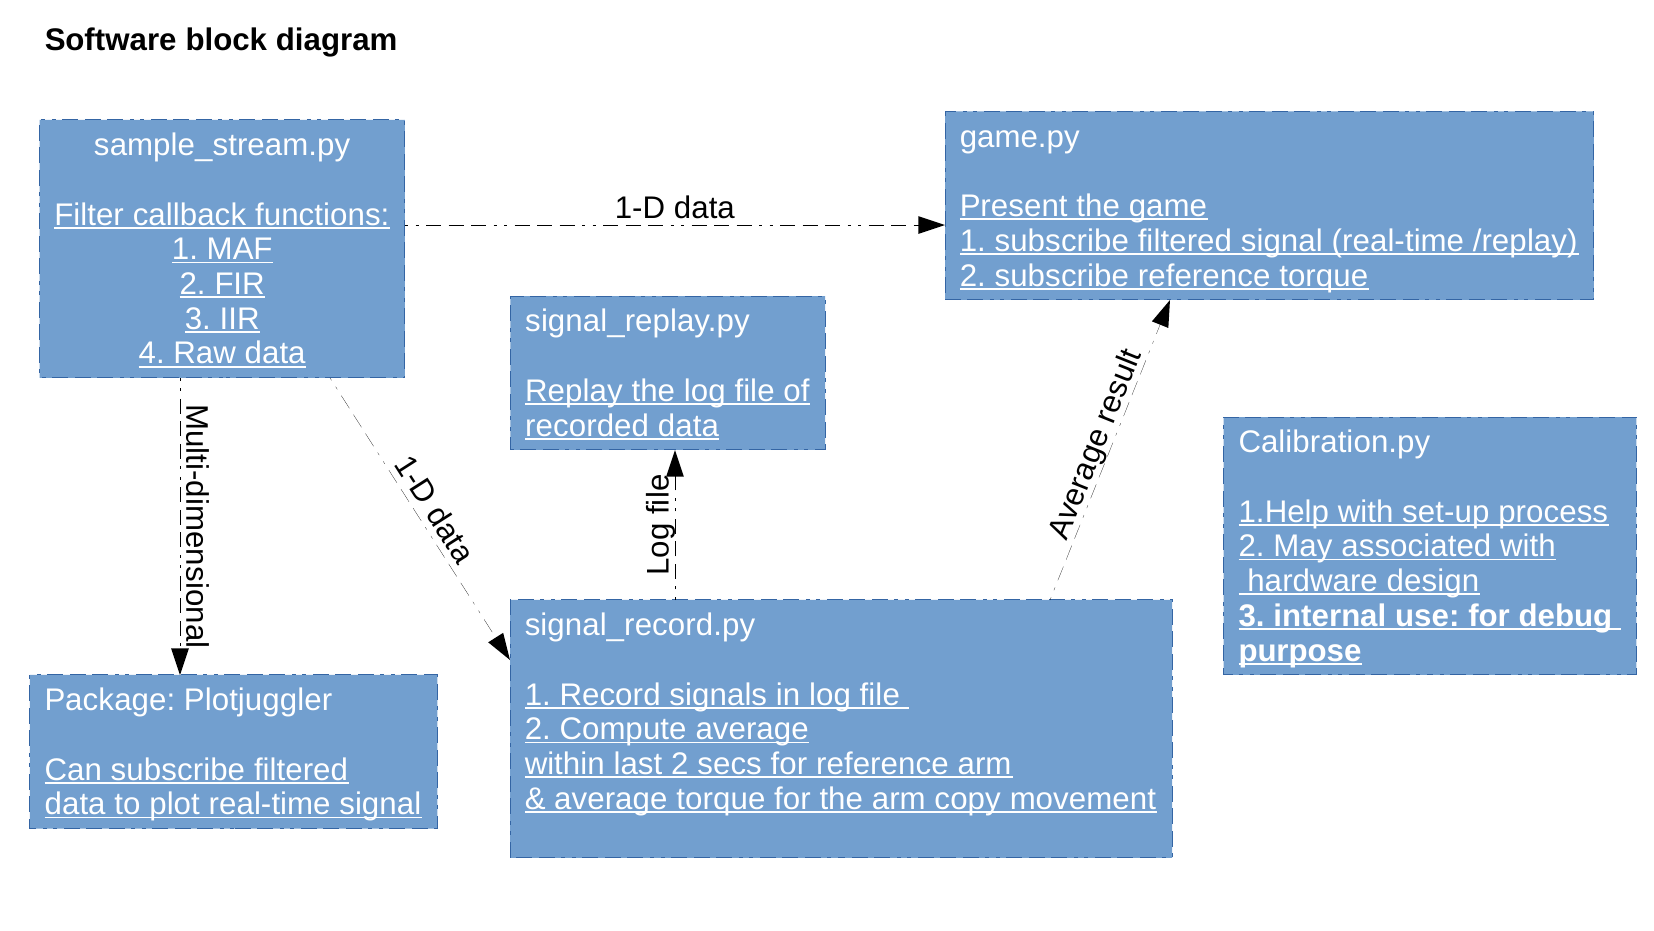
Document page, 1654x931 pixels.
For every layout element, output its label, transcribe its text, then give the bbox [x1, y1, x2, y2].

text_box game.py Present the game 1. subscribe filtered signal (real-time /replay) 2. subscribe reference torque [945, 111, 1594, 300]
text_box Calibration.py 1.Help with set-up process 2. May associated with hardware design 3. internal use: for debug purpose [1223, 417, 1637, 675]
text_box sample_stream.py Filter callback functions: 1. MAF 2. FIR 3. IIR 4. Raw data [39, 119, 405, 378]
text_box Package: Plotjuggler Can subscribe filtered data to plot real-time signal [29, 674, 438, 829]
text_box signal_record.py 1. Record signals in log file 2. Compute average within last 2 secs for reference arm & average torque for the arm copy movement [510, 599, 1173, 858]
text_box Software block diagram [30, 15, 721, 65]
text_box signal_replay.py Replay the log file of recorded data [510, 296, 826, 450]
